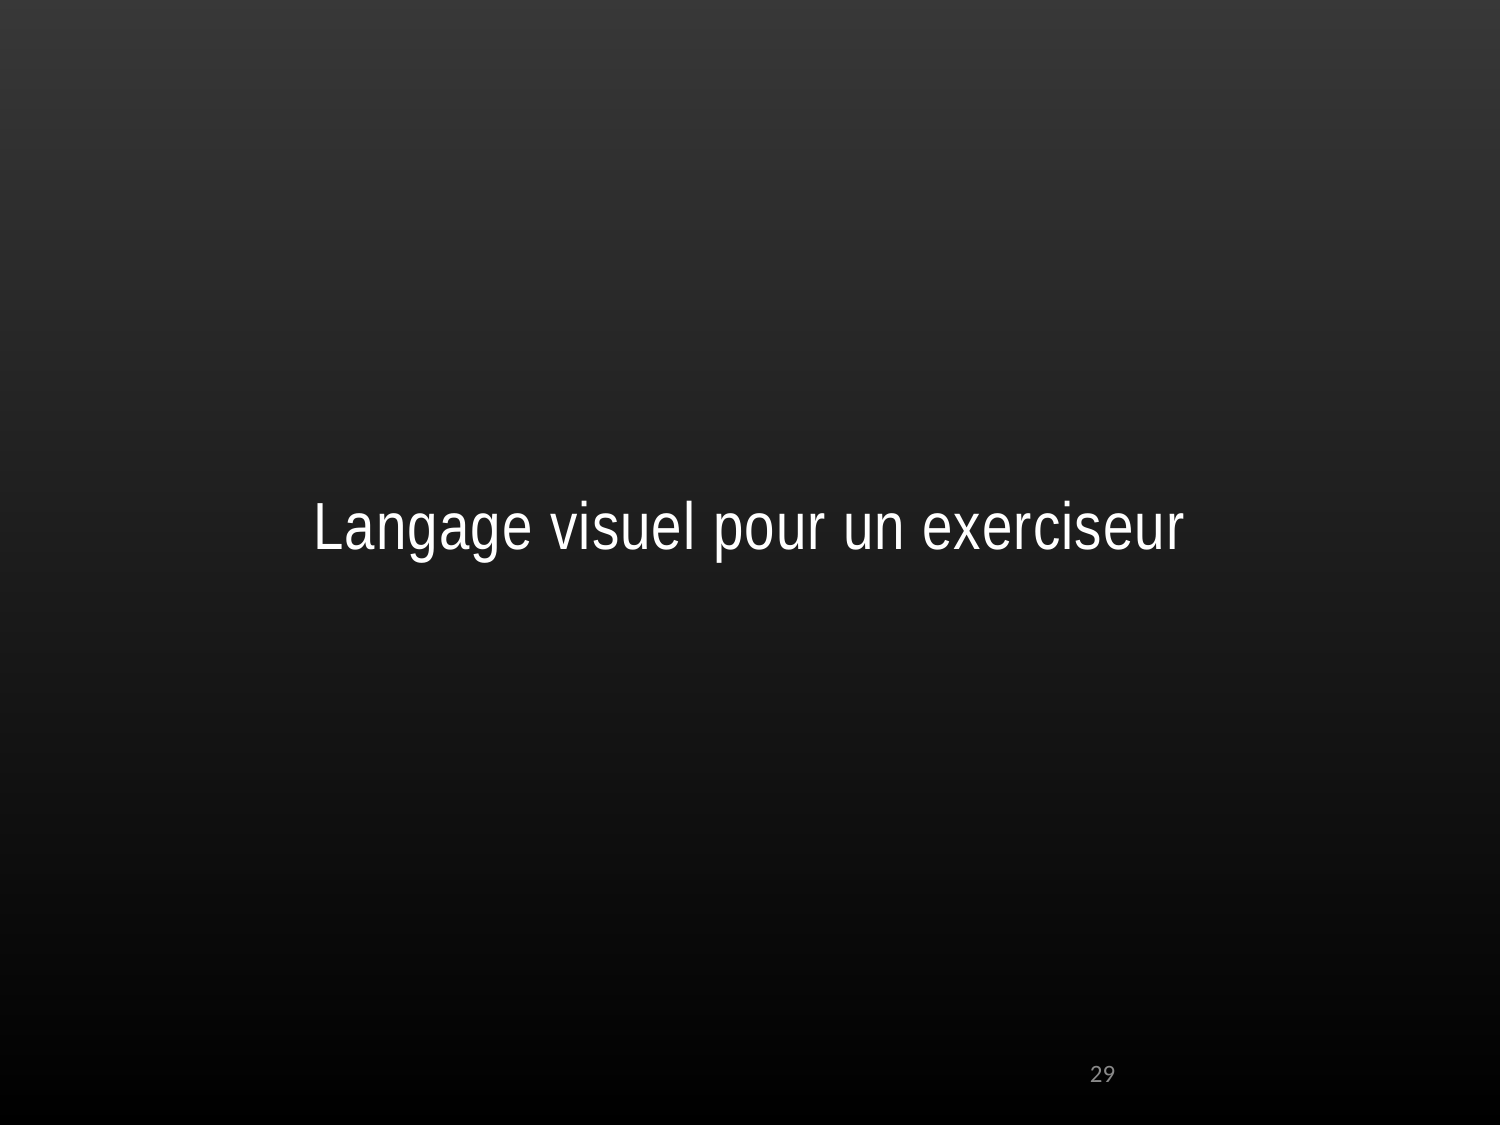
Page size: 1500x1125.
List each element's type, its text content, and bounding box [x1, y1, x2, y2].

title Langage visuel pour un exerciseur [112, 329, 1388, 571]
